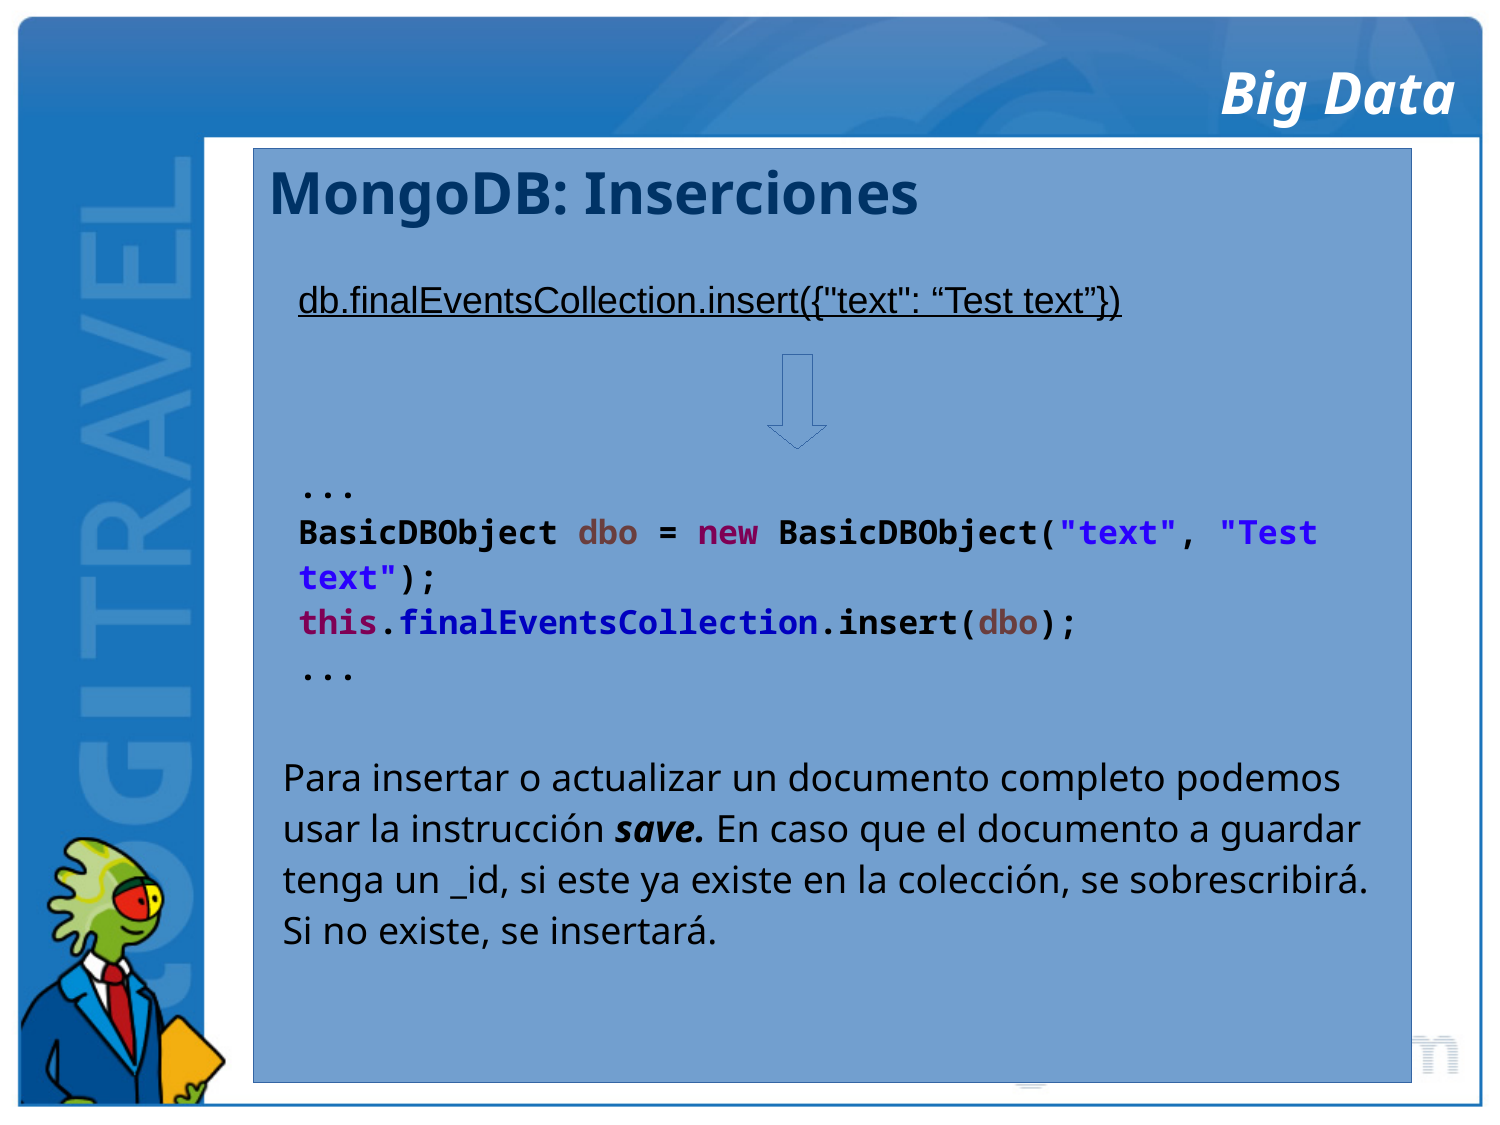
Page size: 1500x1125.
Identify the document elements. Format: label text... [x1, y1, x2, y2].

picture [0, 0, 1500, 1125]
text_box [767, 371, 827, 449]
text_box Big Data [694, 62, 1471, 121]
text_box db.finalEventsCollection.insert({"text": “Test text”}) [283, 271, 1170, 371]
text_box Big Data [1284, 89, 1296, 108]
text_box ... BasicDBObject dbo = new BasicDBObject("text", "Test text"); this.finalEventsCollection.insert(dbo); ... [283, 456, 1405, 626]
text_box MongoDB: Inserciones [253, 148, 1412, 1083]
text_box Para insertar o actualizar un documento completo podemos usar la instrucción save. En caso que el documento a guardar tenga un _id, si este ya existe en la colección, se sobrescribirá. Si no existe, se insertará. [267, 744, 1418, 947]
